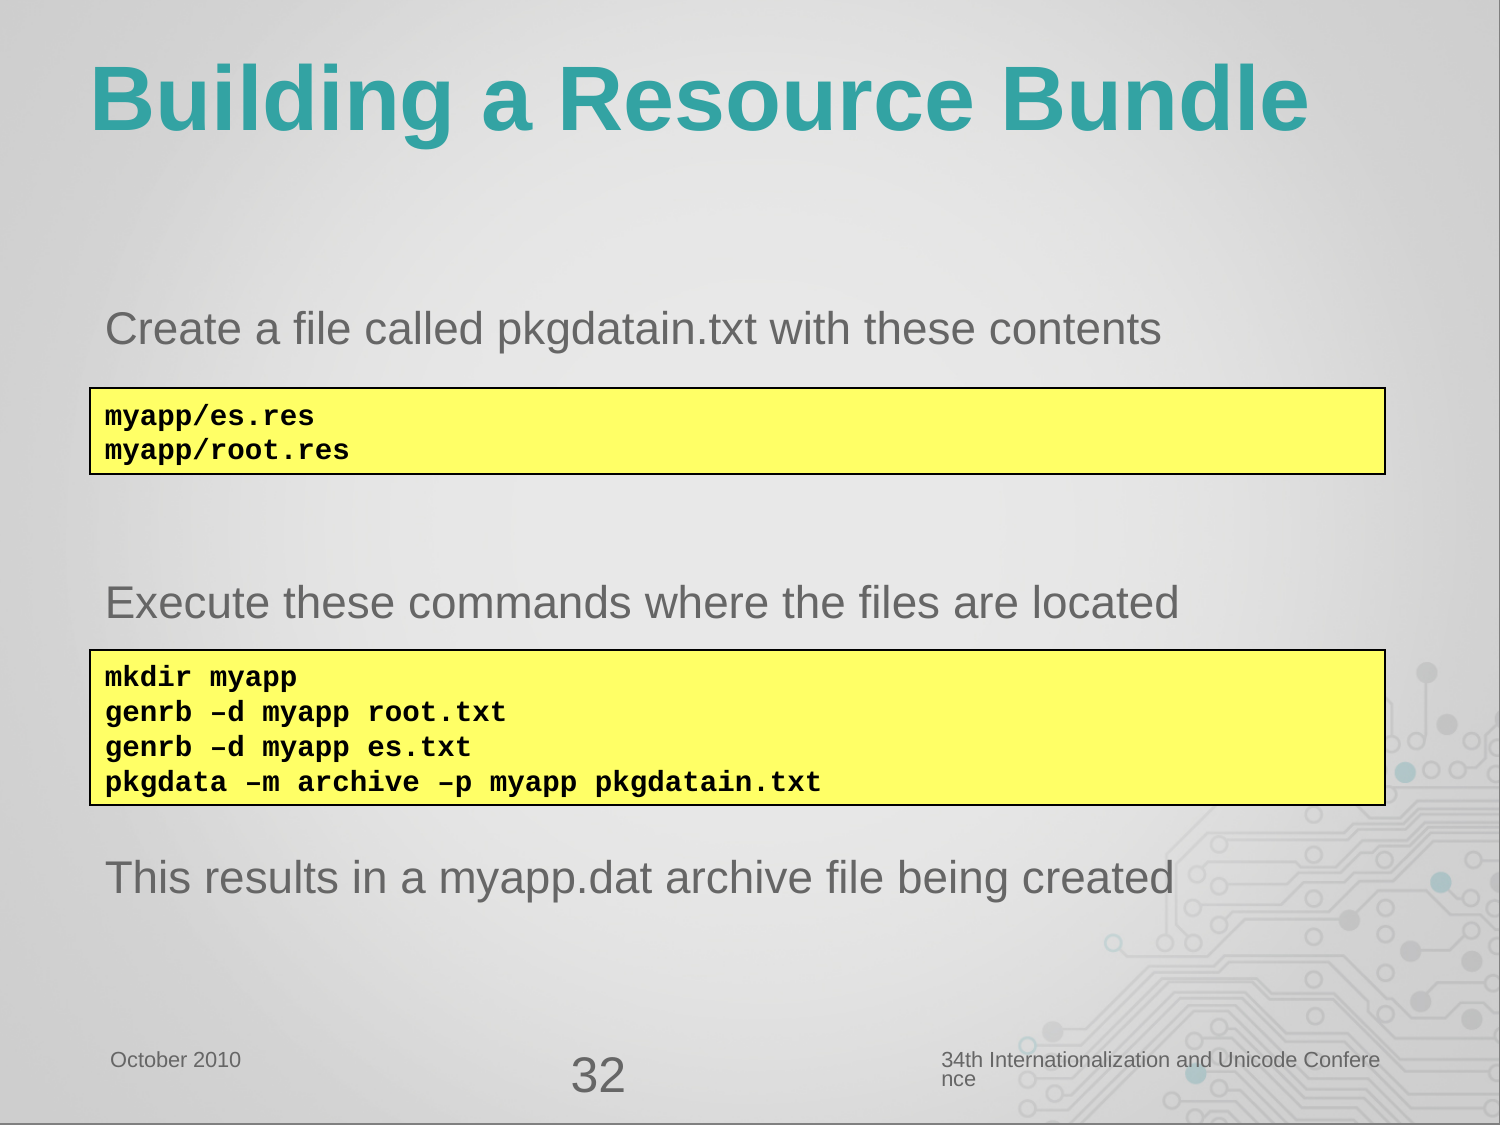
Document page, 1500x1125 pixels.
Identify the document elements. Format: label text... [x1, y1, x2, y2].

text_box mkdir myapp genrb –d myapp root.txt genrb –d myapp es.txt pkgdata –m archive –p myapp pkgdatain.txt [90, 649, 1385, 805]
title Building a Resource Bundle [75, 31, 1426, 157]
text_box myapp/es.res myapp/root.res [90, 388, 1385, 474]
list Create a file called pkgdatain.txt with these contents Execute these commands where the files are located This results in a myapp.dat archive file being created [90, 291, 1423, 1011]
picture [0, 0, 1499, 1123]
